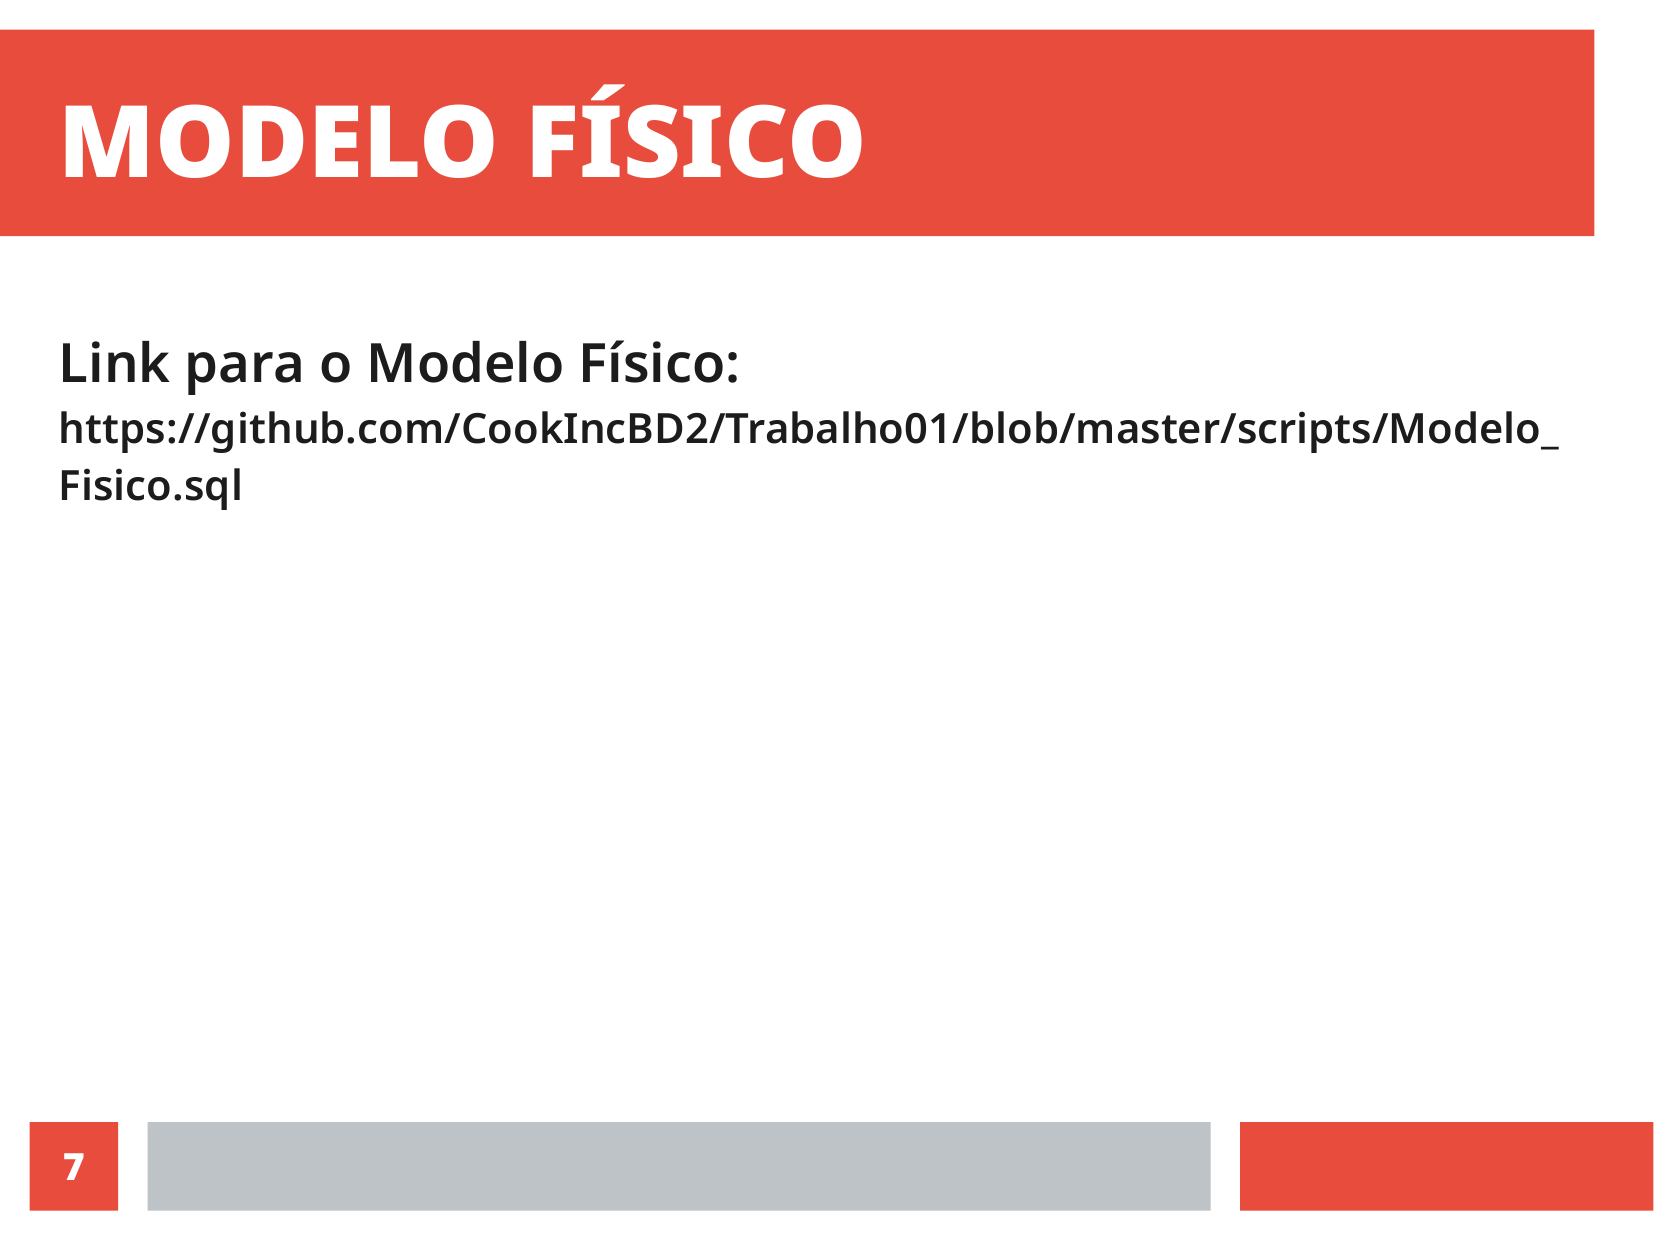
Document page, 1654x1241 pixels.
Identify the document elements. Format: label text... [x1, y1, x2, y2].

list Link para o Modelo Físico: https://github.com/CookIncBD2/Trabalho01/blob/master/scripts/Modelo_Fisico.sql [59, 324, 1565, 1093]
title MODELO FÍSICO [59, 59, 1595, 207]
